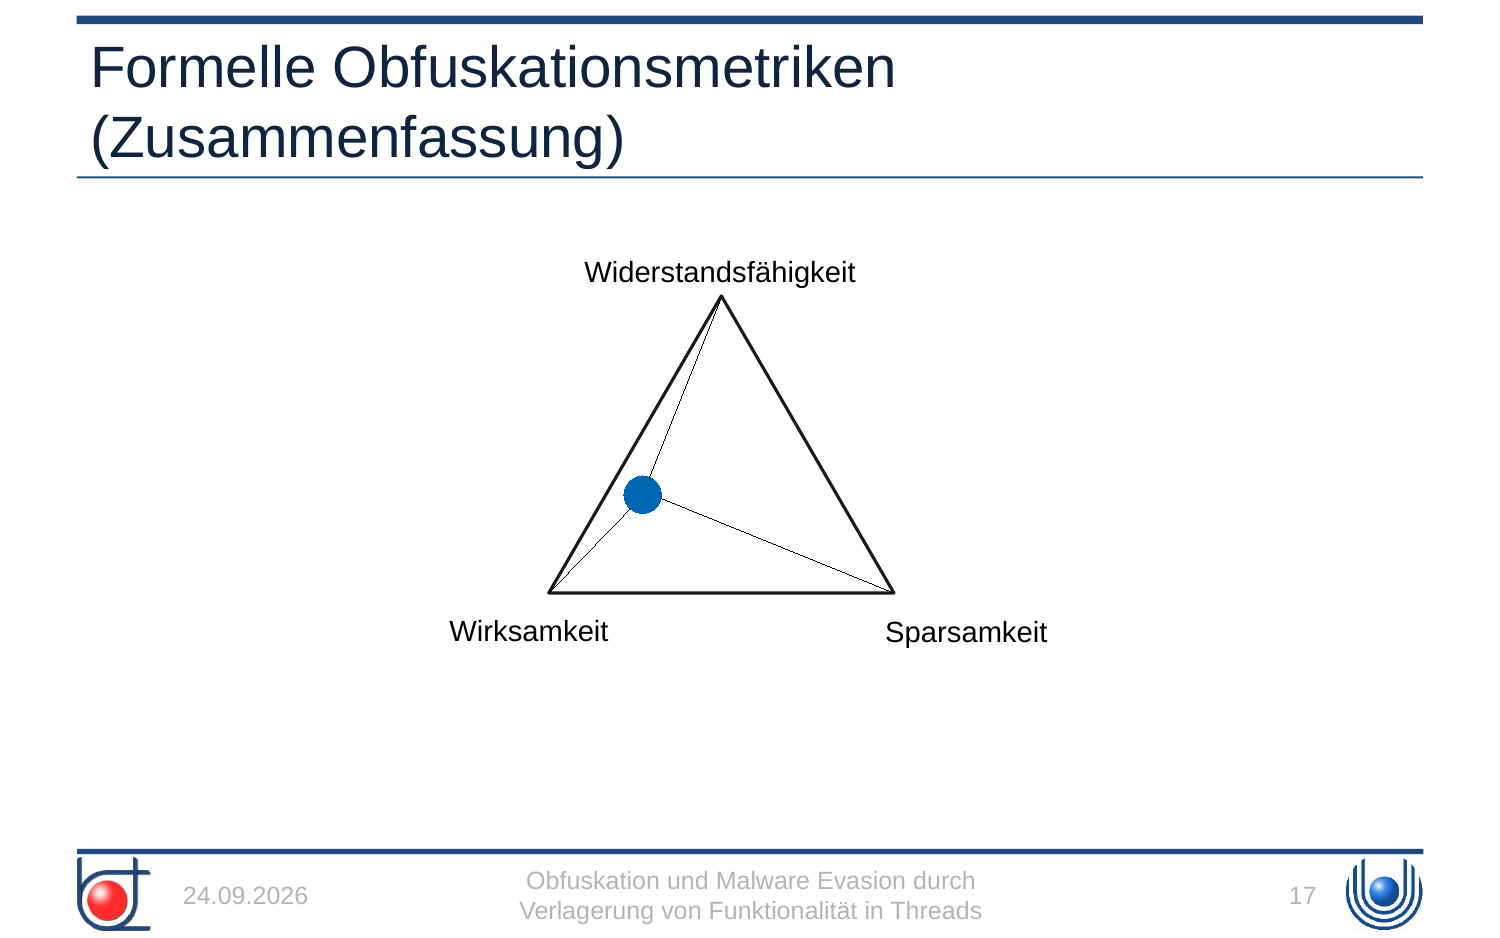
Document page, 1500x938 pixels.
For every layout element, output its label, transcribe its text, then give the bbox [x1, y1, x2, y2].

text_box Widerstandsfähigkeit [569, 248, 881, 298]
picture [1344, 857, 1423, 931]
text_box Wirksamkeit [434, 607, 624, 692]
text_box [623, 475, 662, 514]
text_box Sparsamkeit [870, 608, 1070, 658]
footer Obfuskation und Malware Evasion durch Verlagerung von Funktionalität in Threads [456, 860, 1047, 929]
slide_number <number> [1047, 860, 1317, 929]
slide_number 30.08.2021 [183, 860, 454, 929]
title Formelle Obfuskationsmetriken (Zusammenfassung) [75, 19, 1425, 178]
picture [76, 857, 151, 931]
